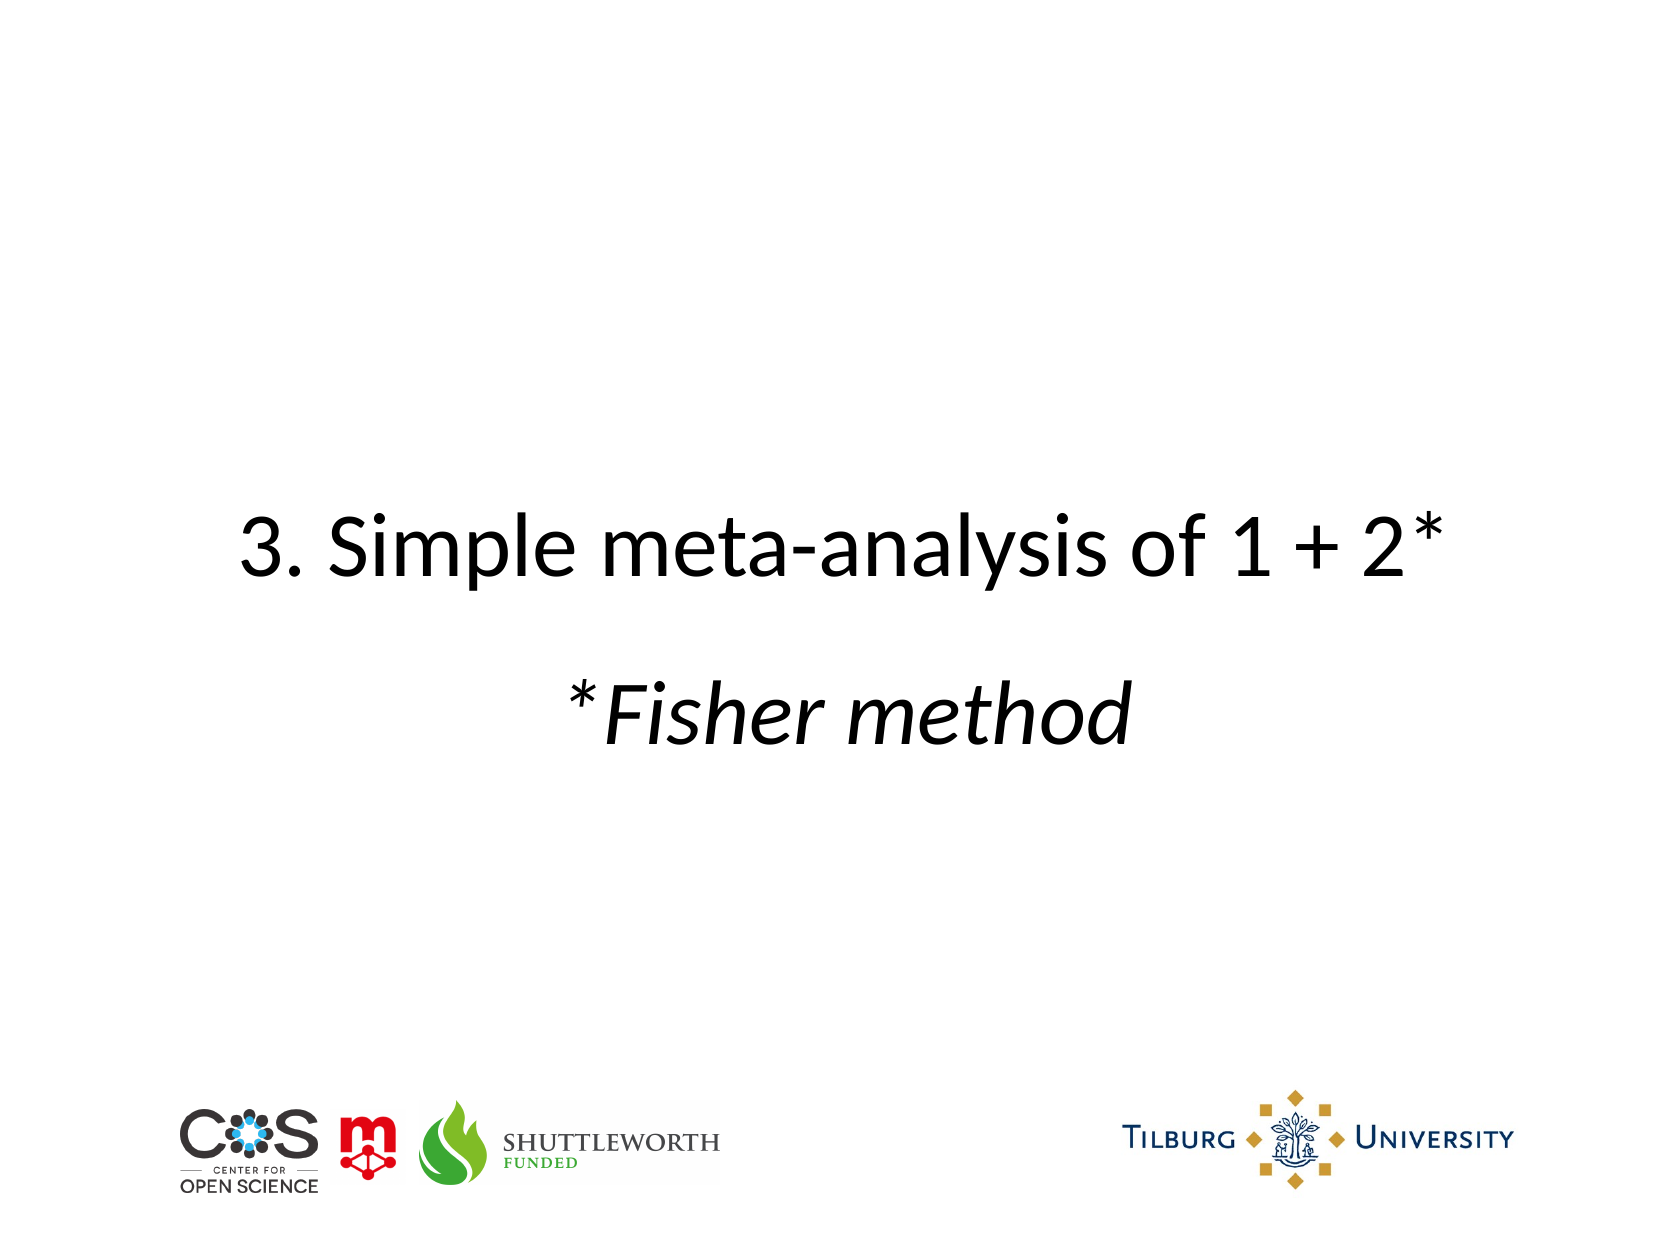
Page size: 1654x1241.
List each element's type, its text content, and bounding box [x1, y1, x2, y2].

picture [180, 1109, 318, 1193]
title 3. Simple meta-analysis of 1 + 2* [101, 450, 1591, 617]
picture [330, 1109, 406, 1186]
picture [419, 1100, 720, 1185]
picture [1110, 1079, 1526, 1199]
title *Fisher method [101, 617, 1591, 826]
